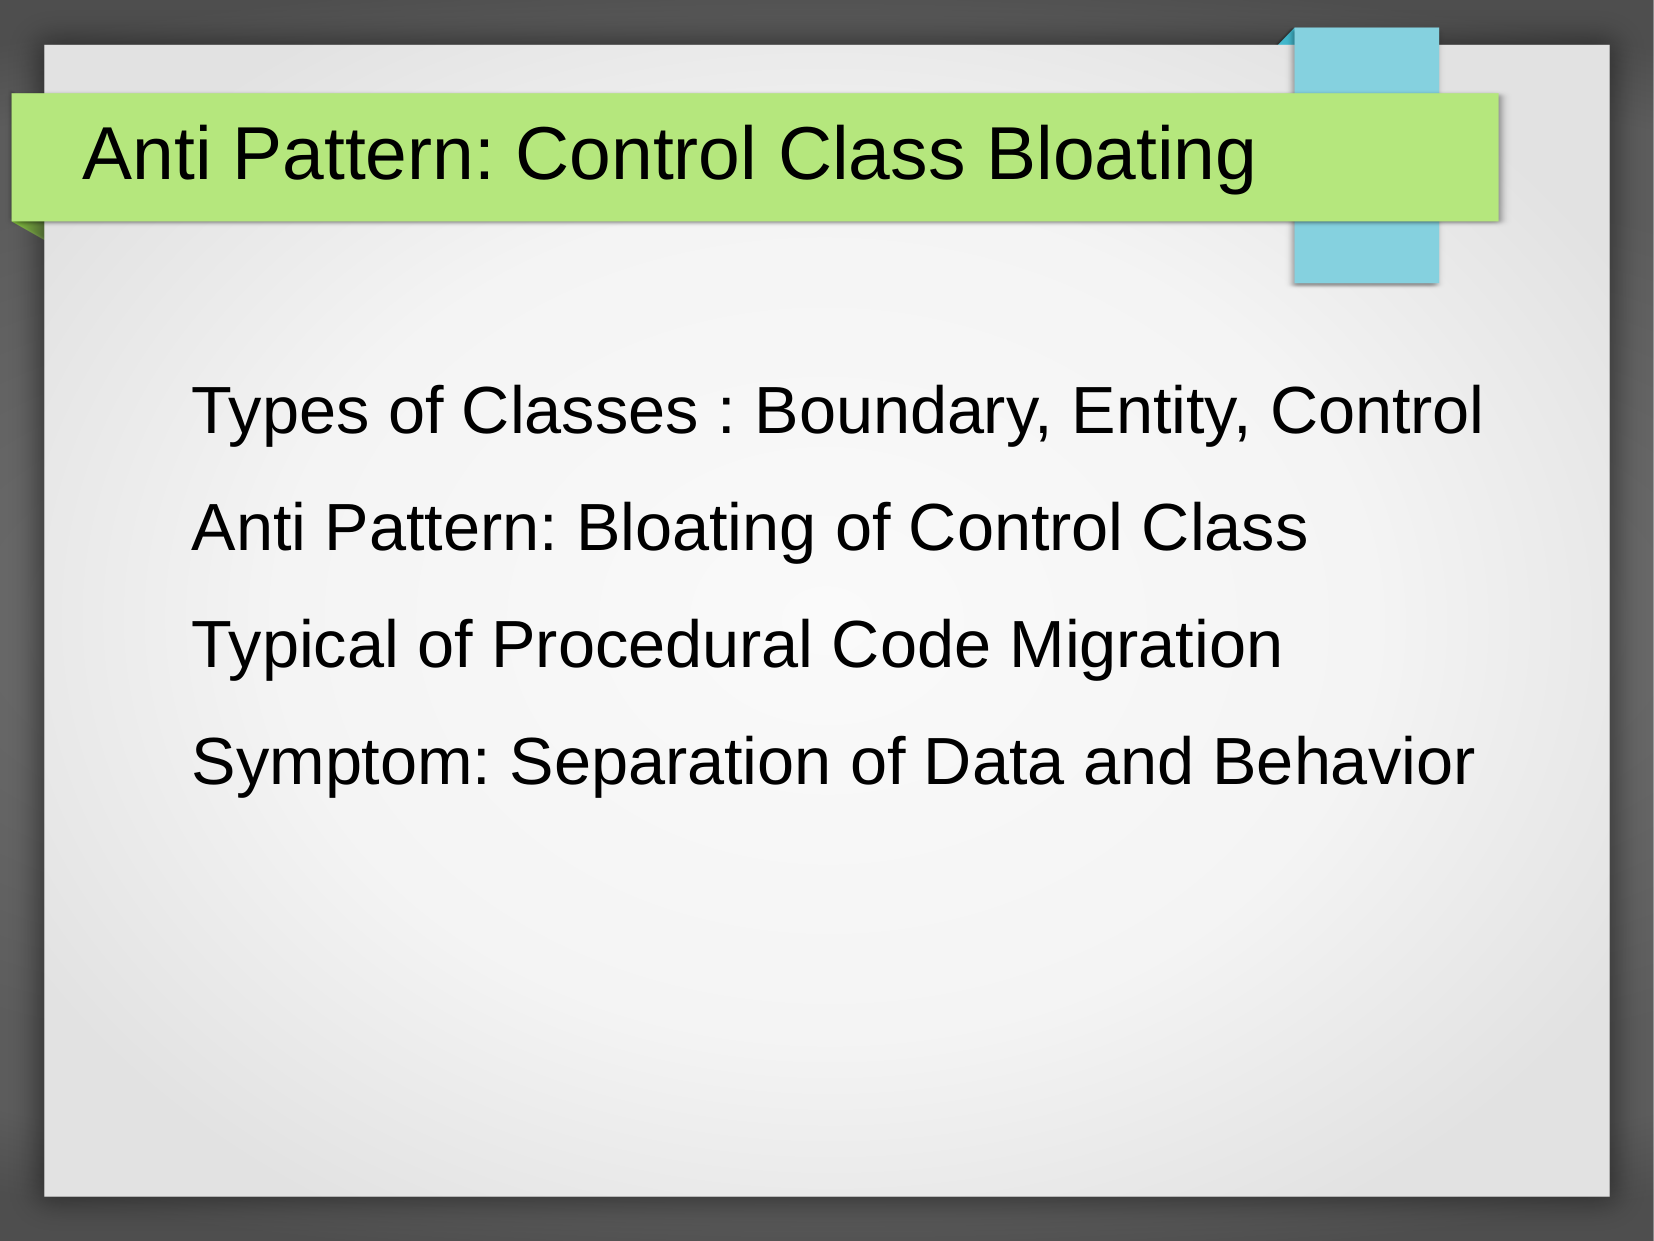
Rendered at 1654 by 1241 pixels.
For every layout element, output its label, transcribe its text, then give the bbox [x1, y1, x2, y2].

title Anti Pattern: Control Class Bloating [82, 94, 1264, 213]
text_box Types of Classes : Boundary, Entity, Control Anti Pattern: Bloating of Control Class Typical of Procedural Code Migration Symptom: Separation of Data and Behavior [176, 366, 1501, 1041]
picture [0, 0, 1654, 1241]
